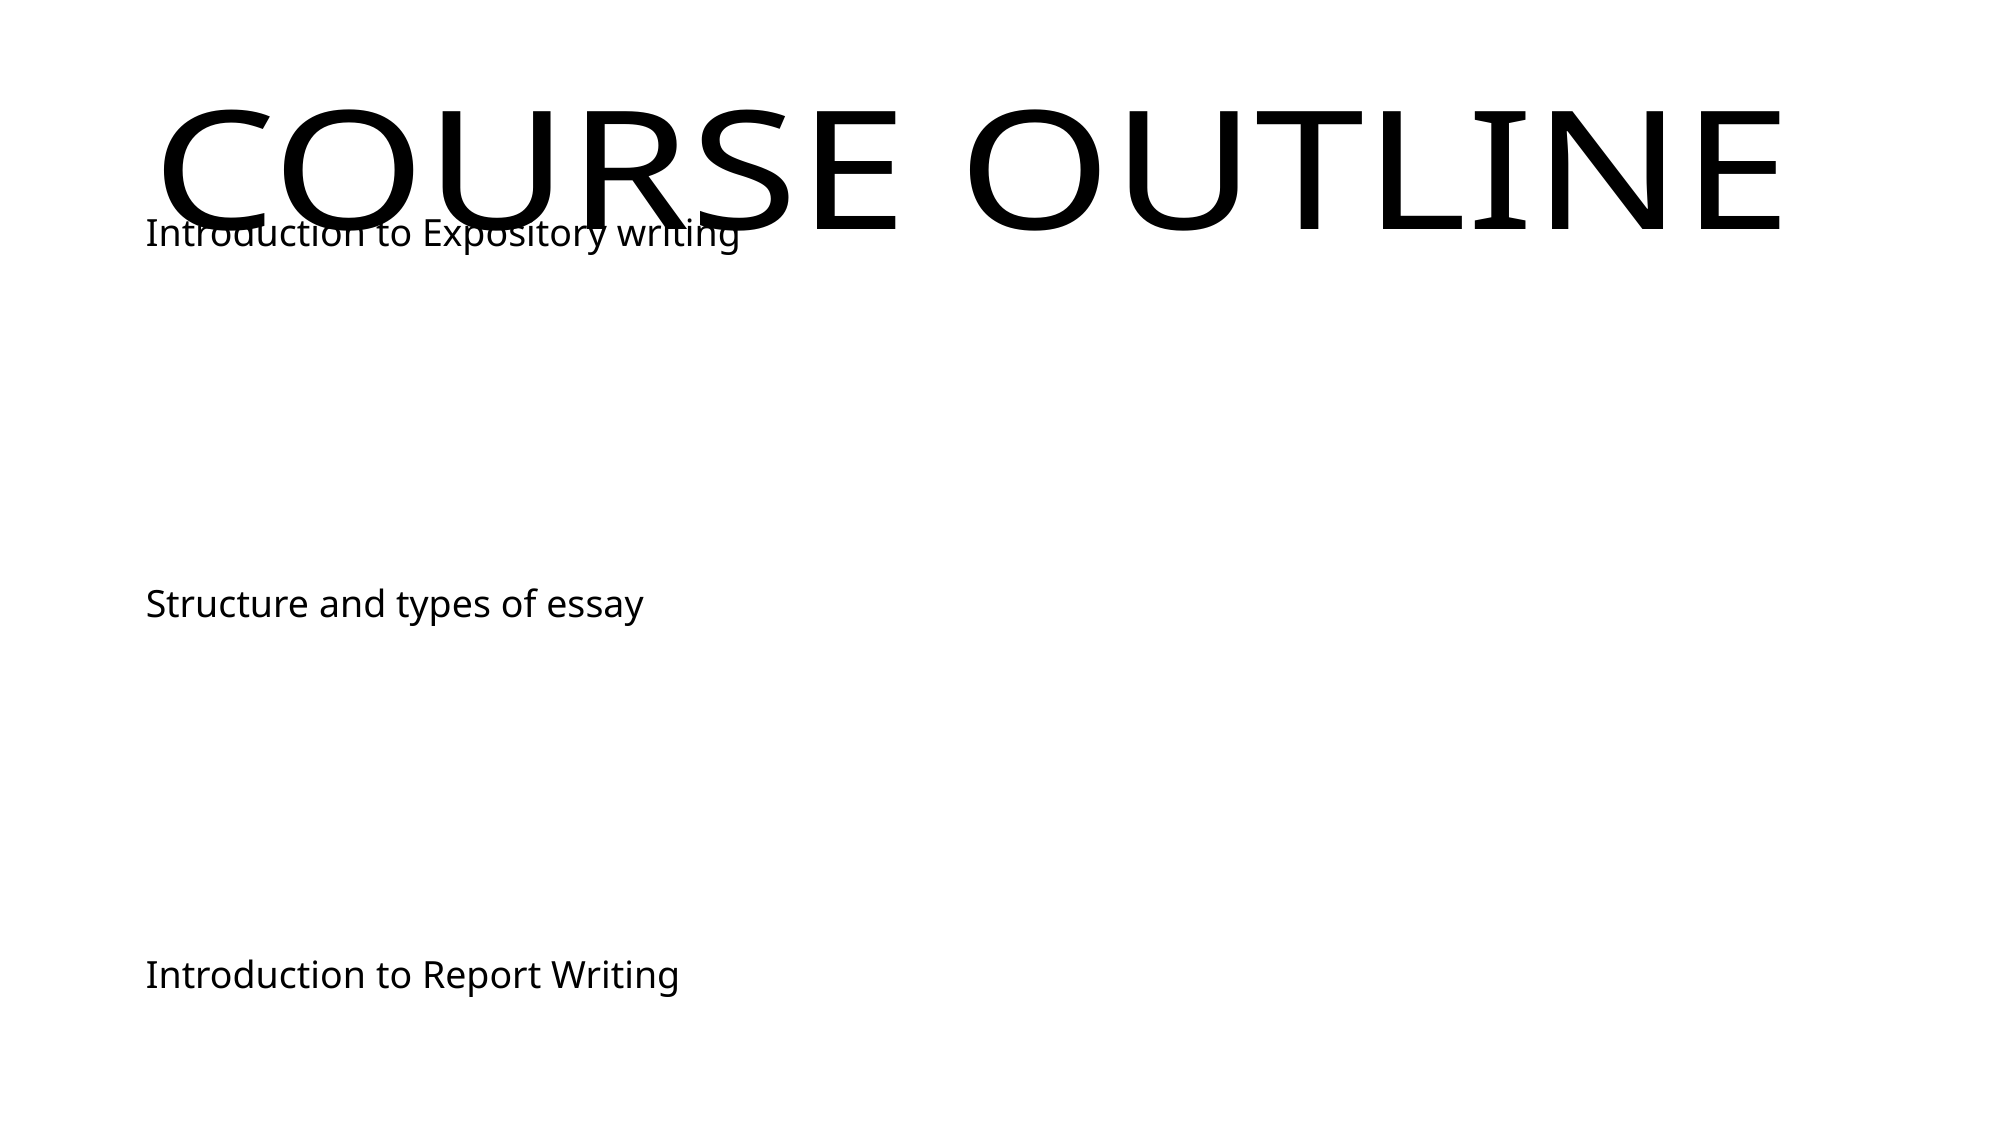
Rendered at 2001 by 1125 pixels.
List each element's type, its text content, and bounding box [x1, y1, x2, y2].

title COURSE OUTLINE [137, 59, 1863, 278]
